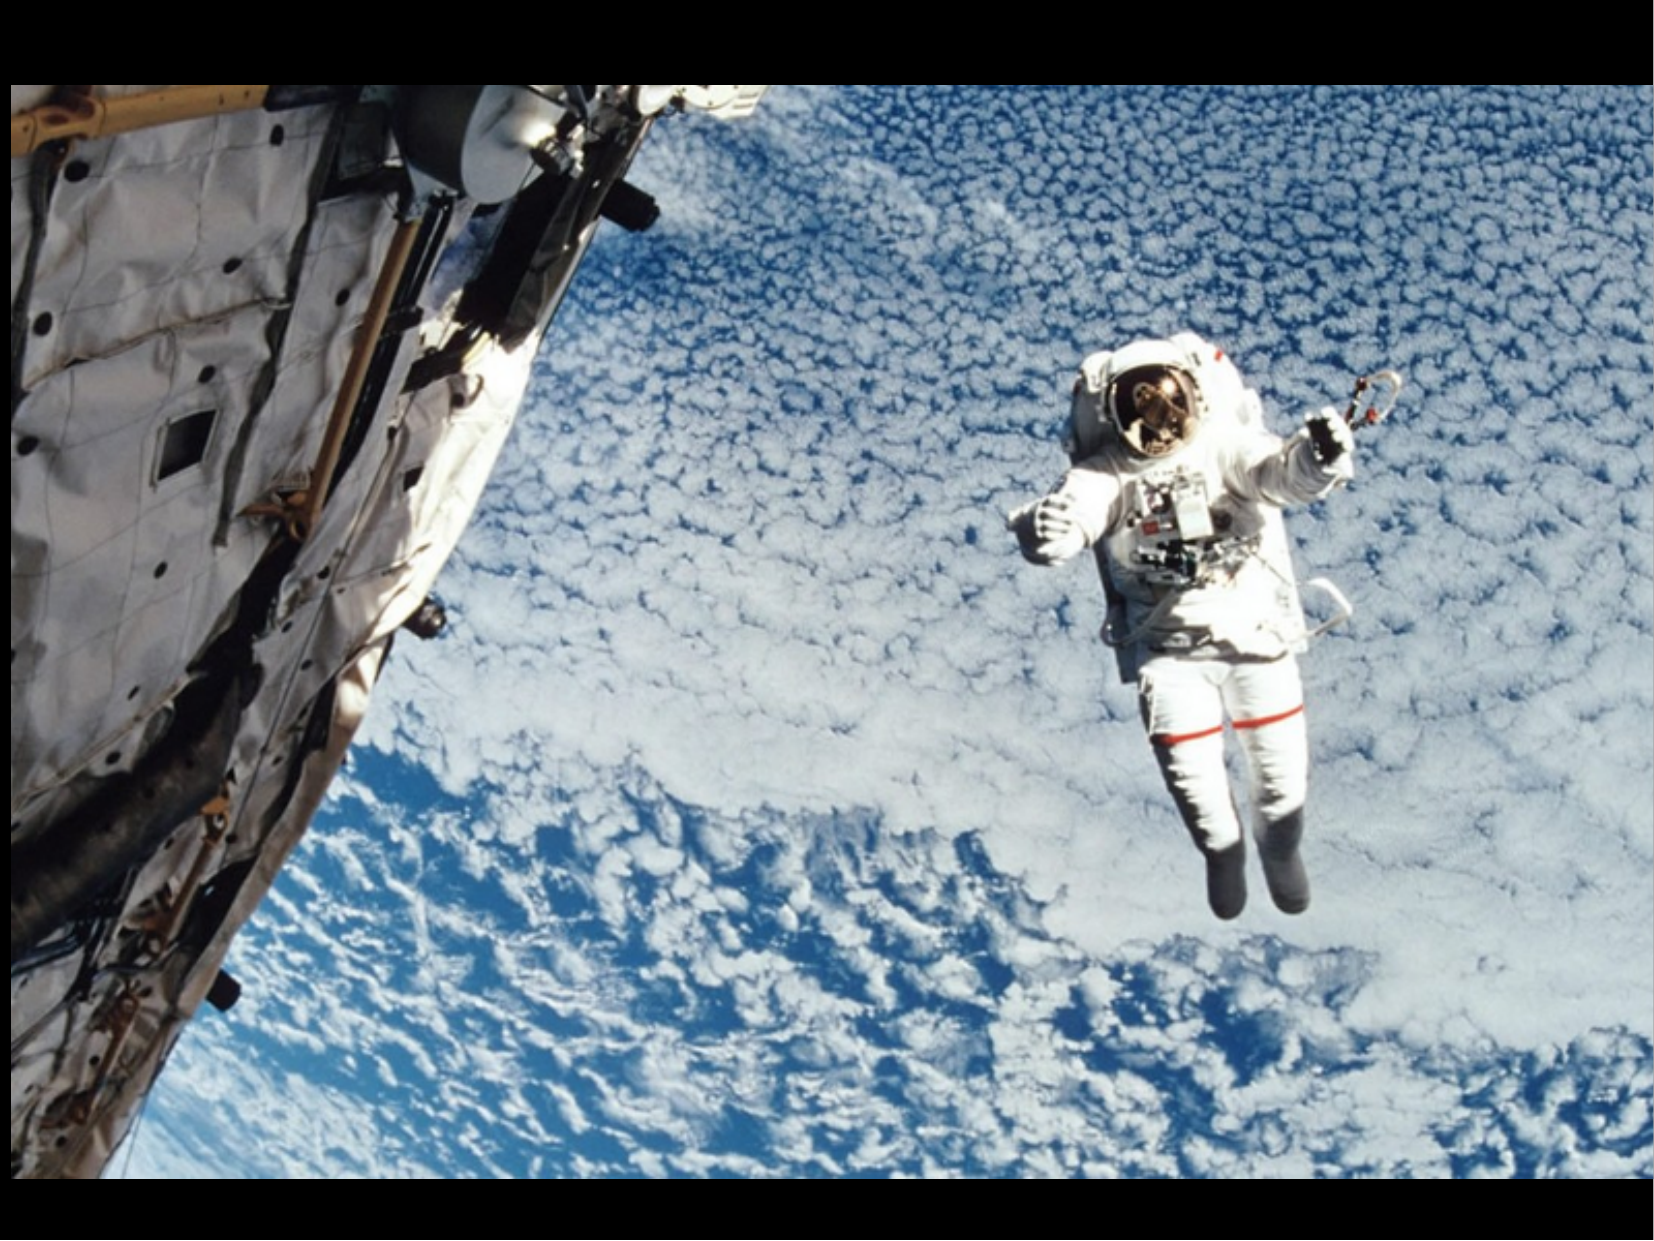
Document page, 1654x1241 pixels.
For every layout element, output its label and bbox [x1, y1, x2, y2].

picture [11, 85, 1654, 1179]
